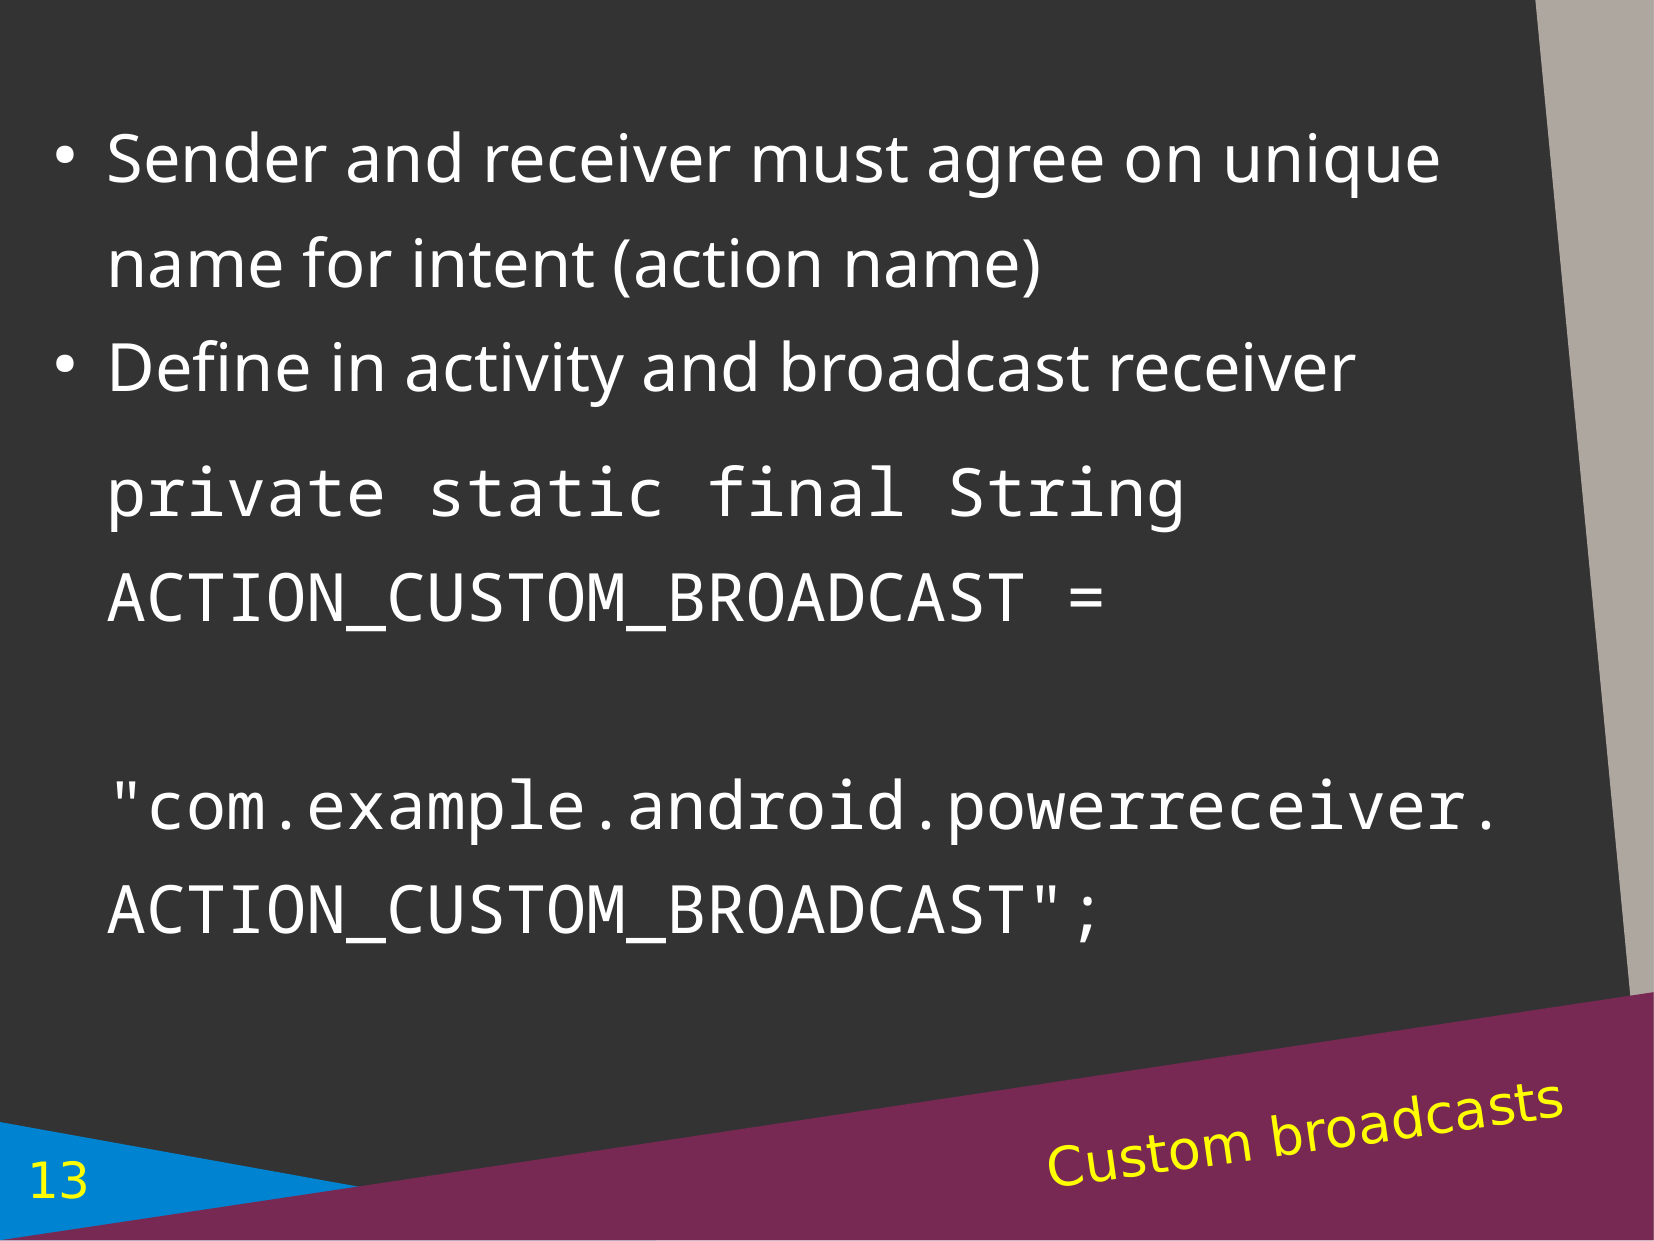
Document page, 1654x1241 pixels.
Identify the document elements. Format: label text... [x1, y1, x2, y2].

title Custom broadcasts [956, 995, 1654, 1241]
list Sender and receiver must agree on unique name for intent (action name) Define in activity and broadcast receiver private static final String ACTION_CUSTOM_BROADCAST = "com.example.android.powerreceiver.ACTION_CUSTOM_BROADCAST"; [35, 59, 1524, 993]
